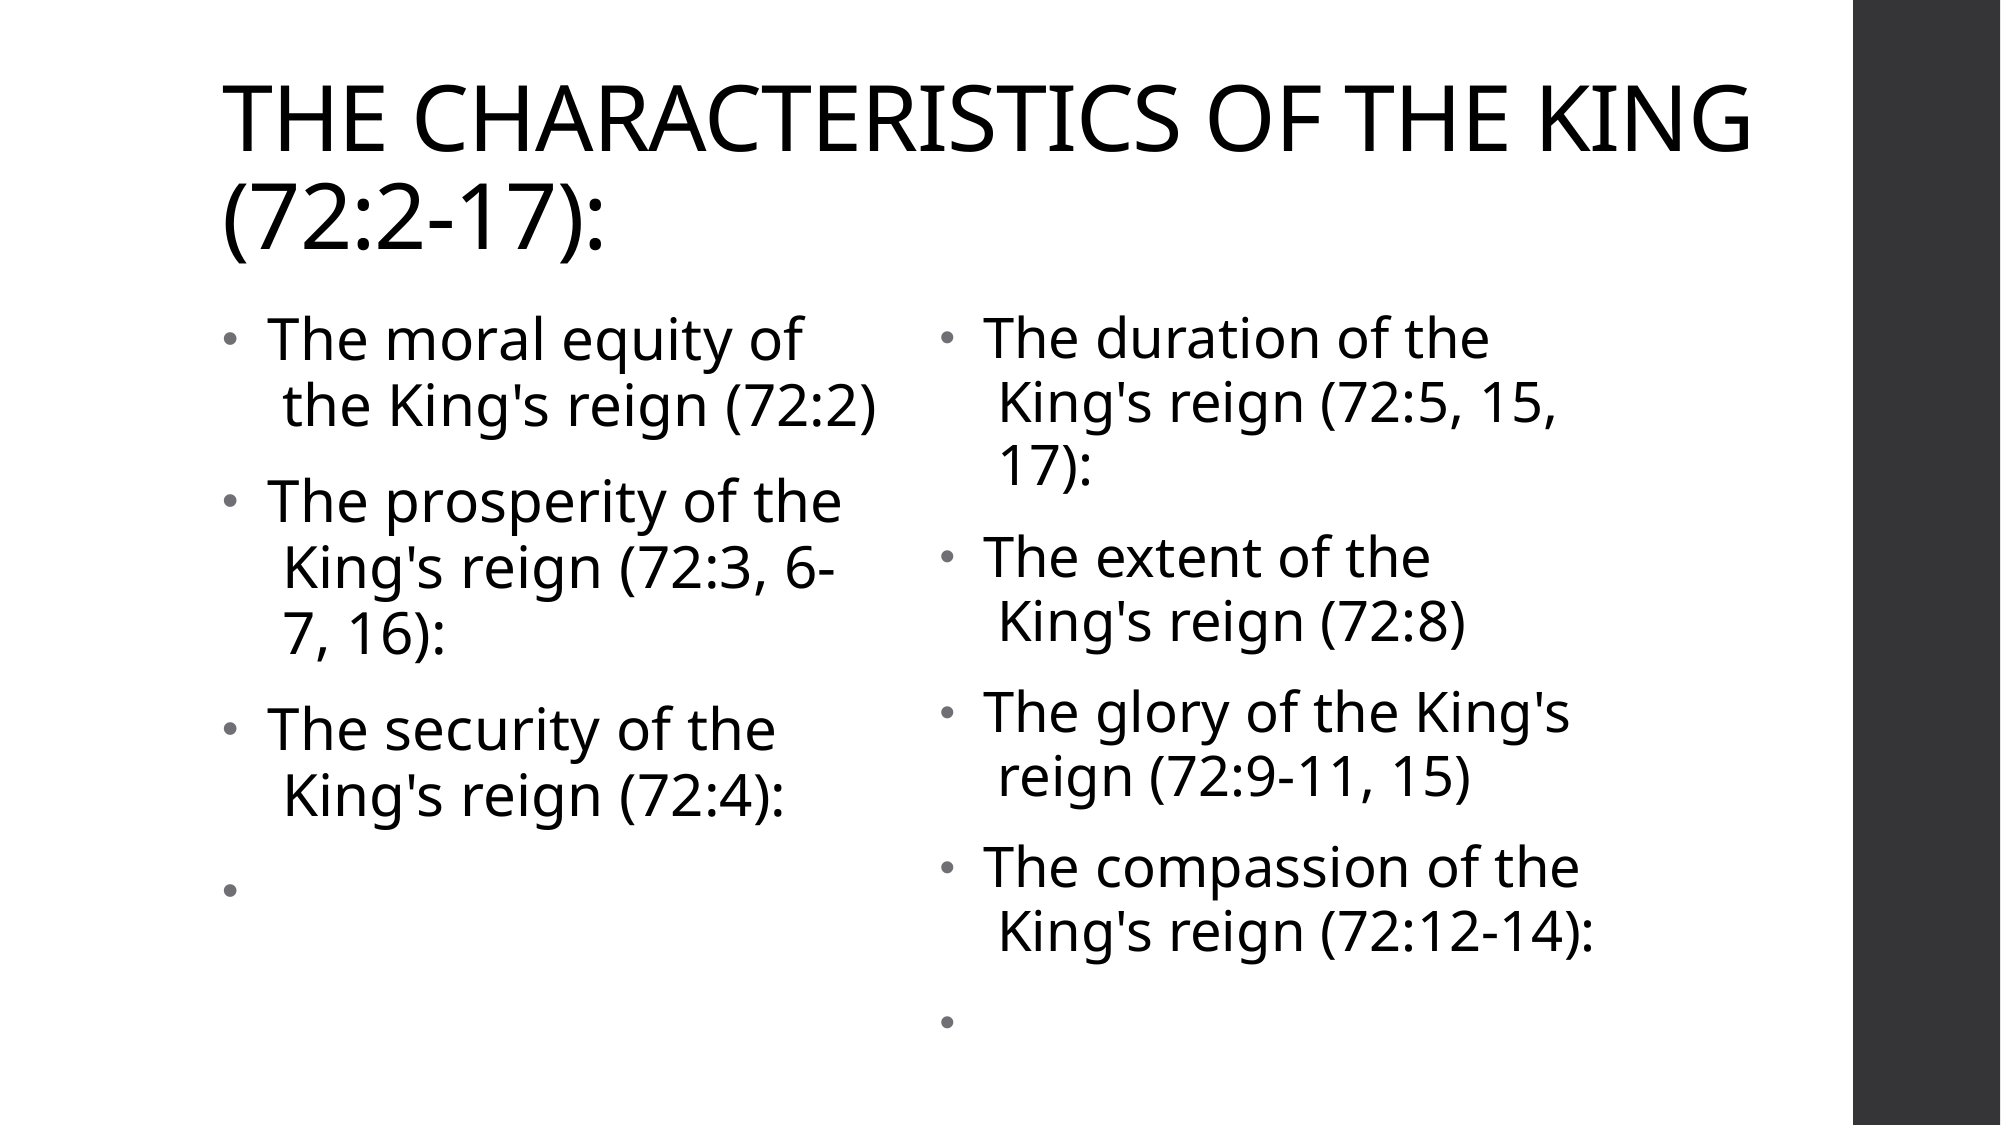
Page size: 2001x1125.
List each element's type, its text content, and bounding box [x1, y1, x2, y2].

list The duration of the King's reign (72:5, 15, 17): The extent of the King's reign (72:8) The glory of the King's reign (72:9-11, 15) The compassion of the King's reign (72:12-14): [924, 299, 1617, 1014]
title THE CHARACTERISTICS OF THE KING (72:2-17): [206, 60, 1797, 278]
list The moral equity of the King's reign (72:2) The prosperity of the King's reign (72:3, 6-7, 16): The security of the King's reign (72:4): [207, 299, 900, 1014]
